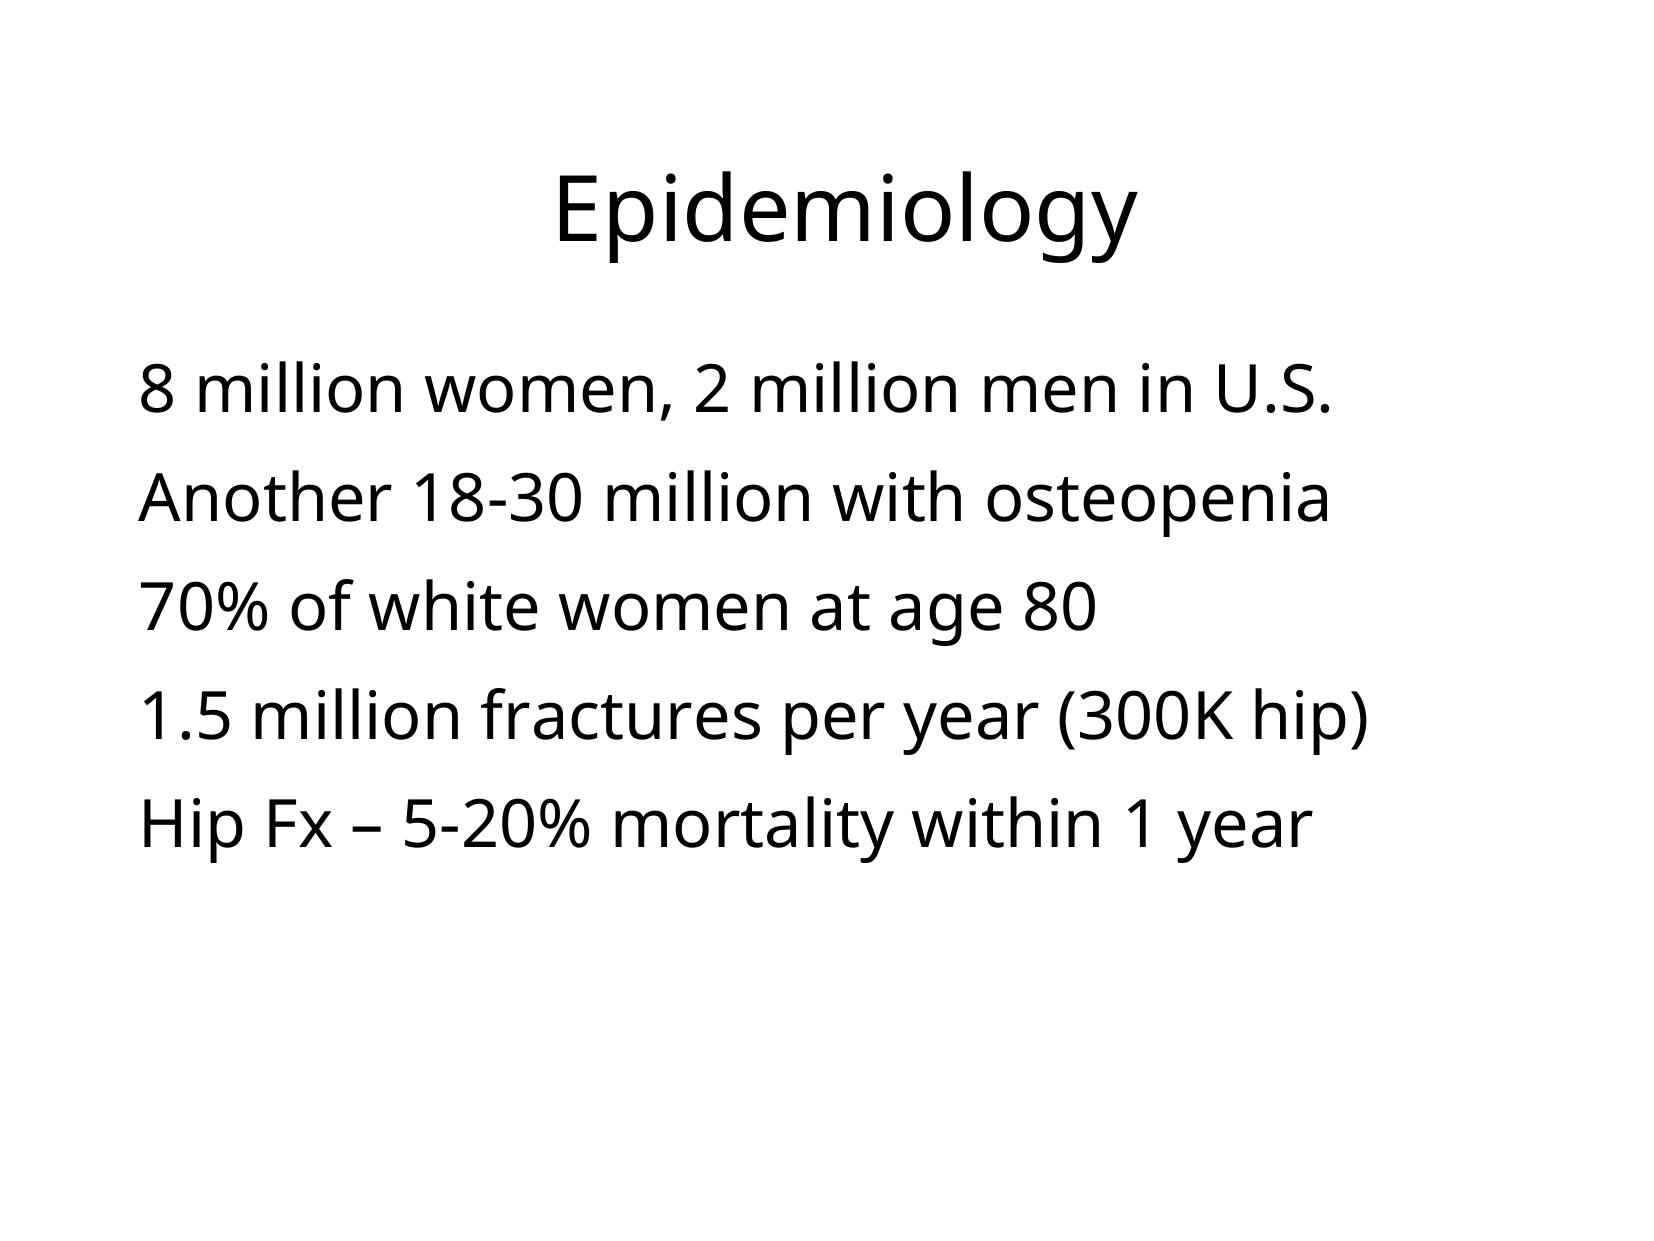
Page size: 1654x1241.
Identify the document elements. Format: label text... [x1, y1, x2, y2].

list 8 million women, 2 million men in U.S. Another 18-30 million with osteopenia 70% of white women at age 80 1.5 million fractures per year (300K hip) Hip Fx – 5-20% mortality within 1 year [121, 344, 1534, 880]
title Epidemiology [121, 153, 1534, 261]
